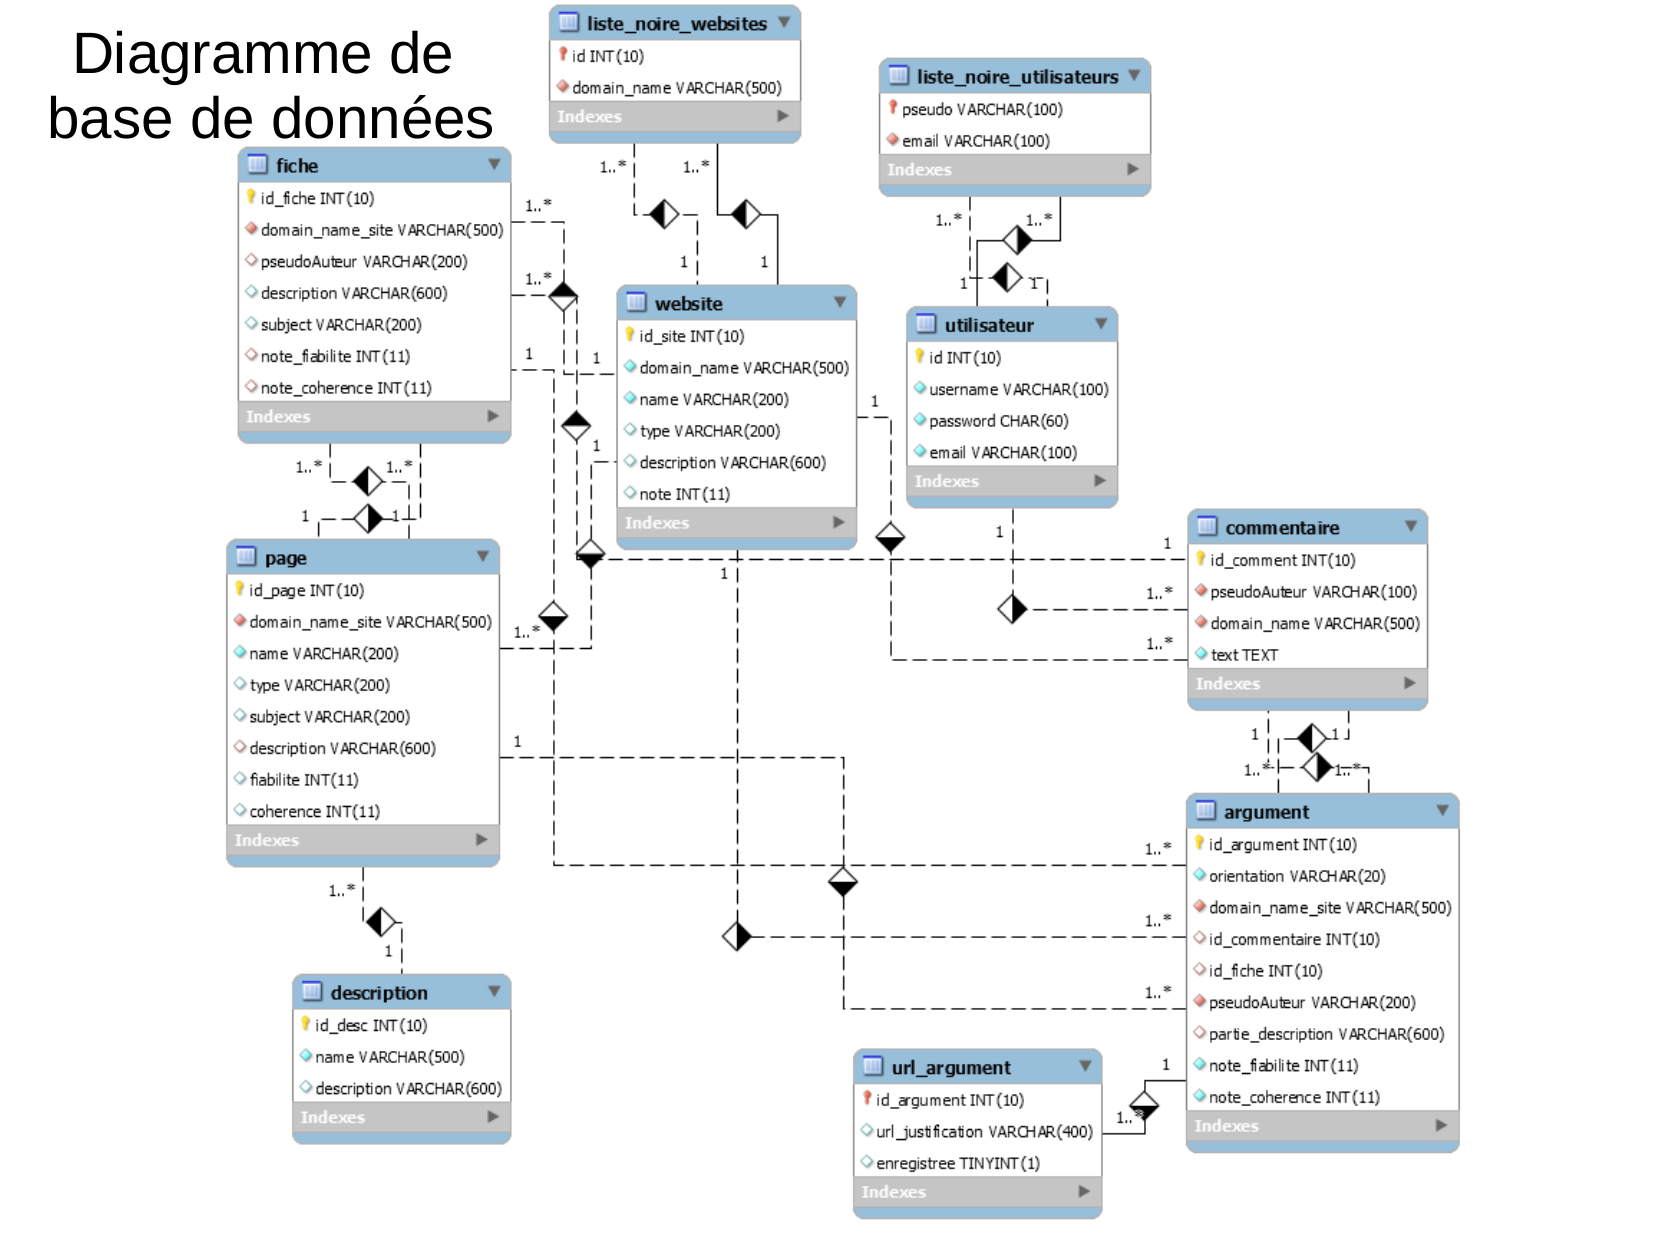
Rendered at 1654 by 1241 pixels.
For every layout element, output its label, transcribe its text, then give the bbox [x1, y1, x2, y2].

picture [212, 0, 1473, 1241]
title Diagramme de base de données [23, 0, 520, 189]
